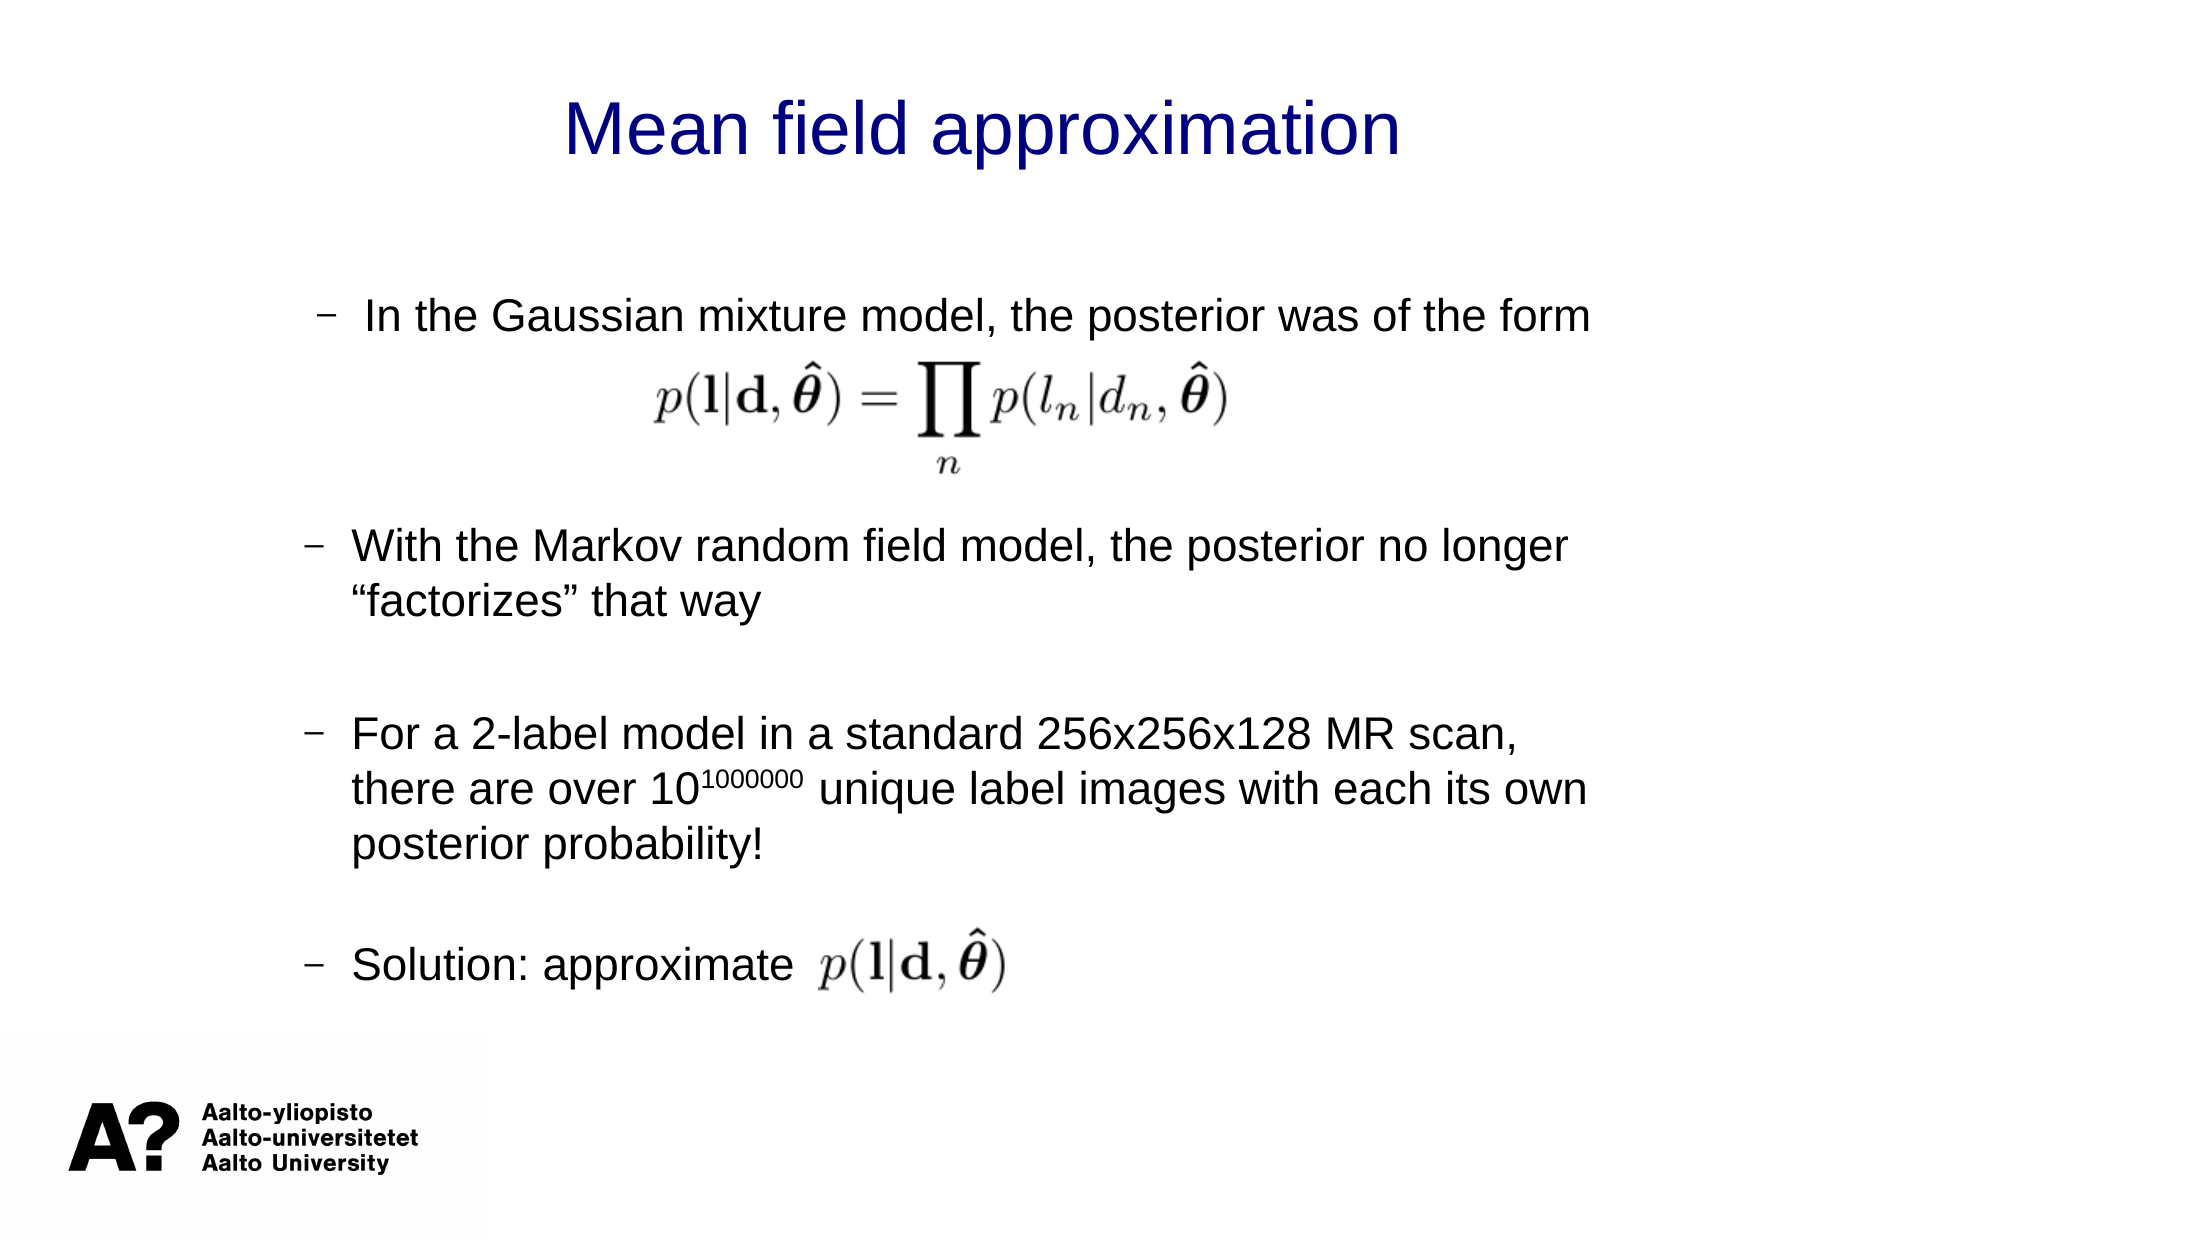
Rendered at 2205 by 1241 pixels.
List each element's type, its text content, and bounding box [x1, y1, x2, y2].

picture [818, 924, 1008, 1000]
list In the Gaussian mixture model, the posterior was of the form [227, 278, 1653, 450]
list With the Markov random field model, the posterior no longer “factorizes” that way For a 2-label model in a standard 256x256x128 MR scan, there are over 101000000 unique label images with each its own posterior probability! Solution: approximate [214, 508, 1640, 1013]
picture [651, 359, 1239, 480]
title Mean field approximation [326, 65, 1640, 179]
picture [0, 1035, 488, 1239]
